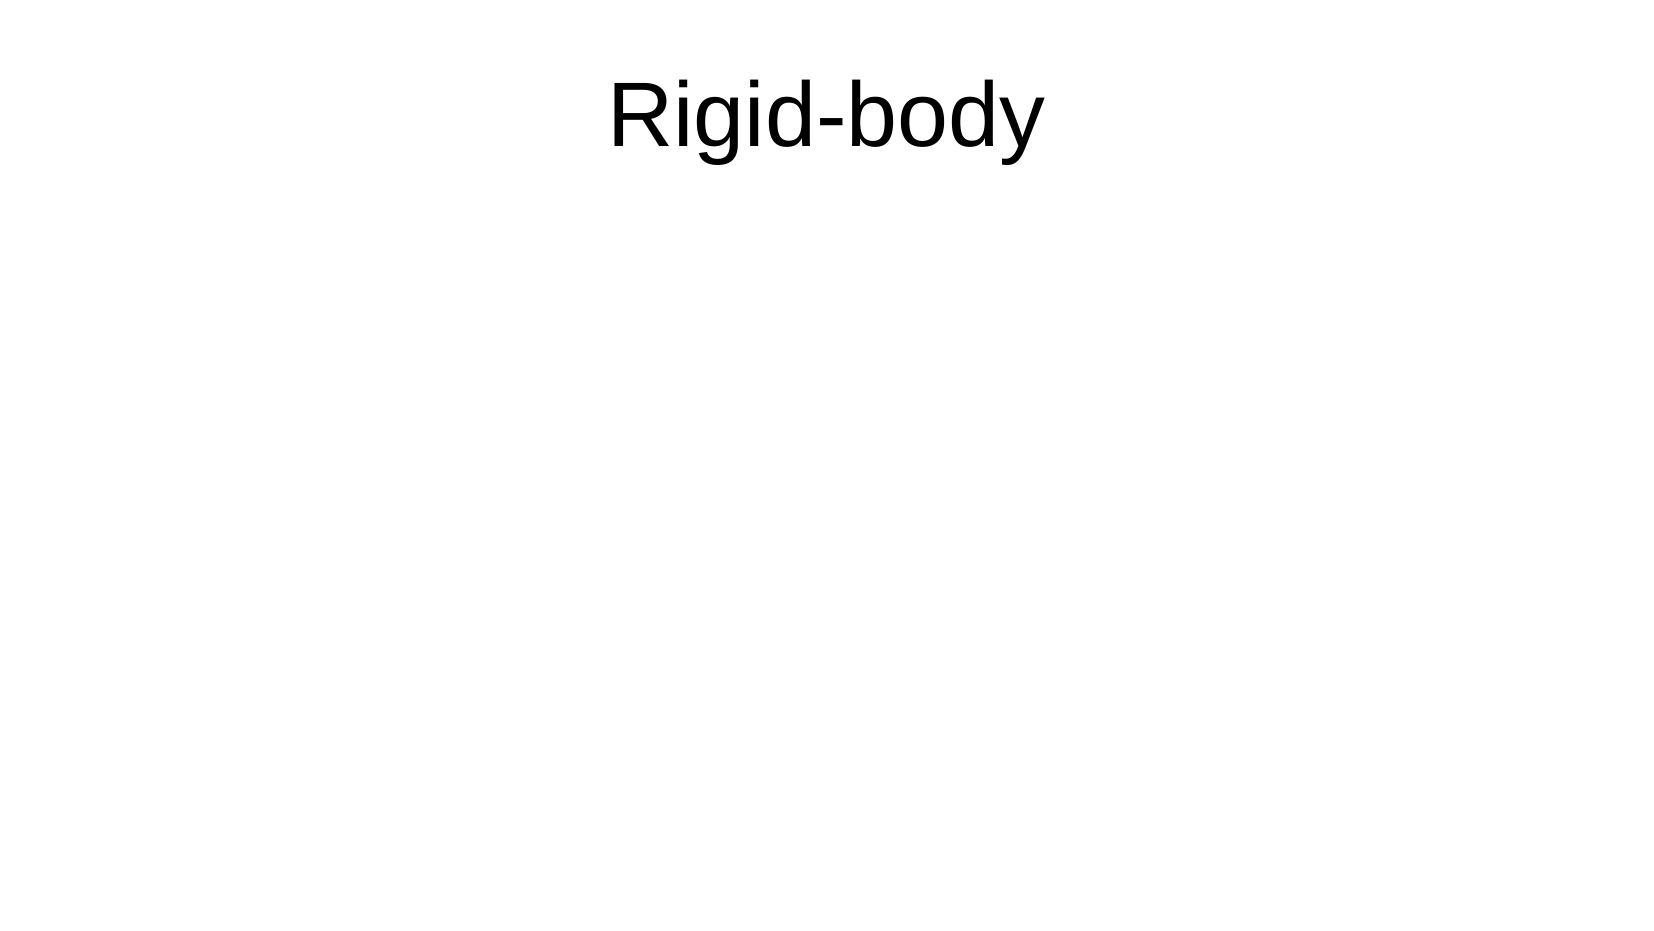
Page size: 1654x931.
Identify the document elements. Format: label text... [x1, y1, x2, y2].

title Rigid-body [82, 37, 1571, 193]
